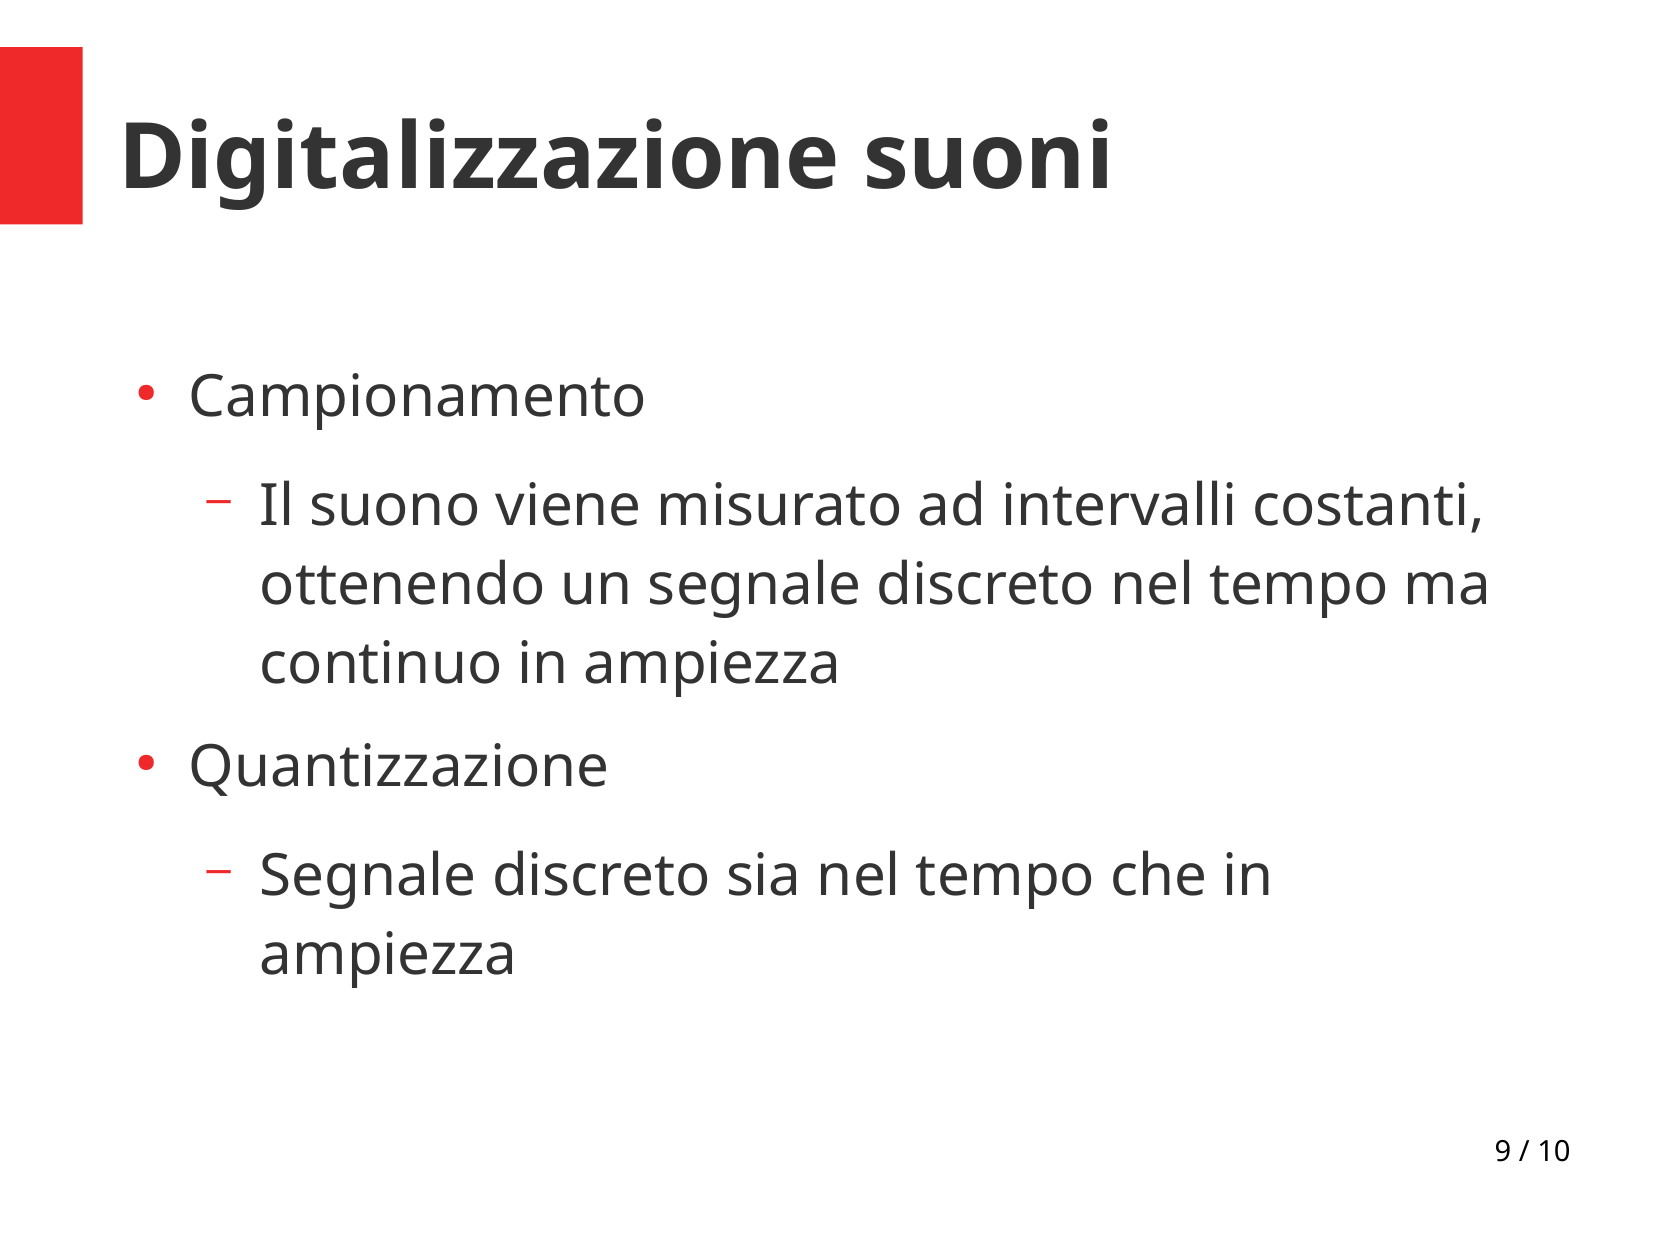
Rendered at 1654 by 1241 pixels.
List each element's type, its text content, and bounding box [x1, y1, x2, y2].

title Digitalizzazione suoni [118, 49, 1571, 257]
list Campionamento Il suono viene misurato ad intervalli costanti, ottenendo un segnale discreto nel tempo ma continuo in ampiezza Quantizzazione Segnale discreto sia nel tempo che in ampiezza [118, 354, 1536, 1074]
